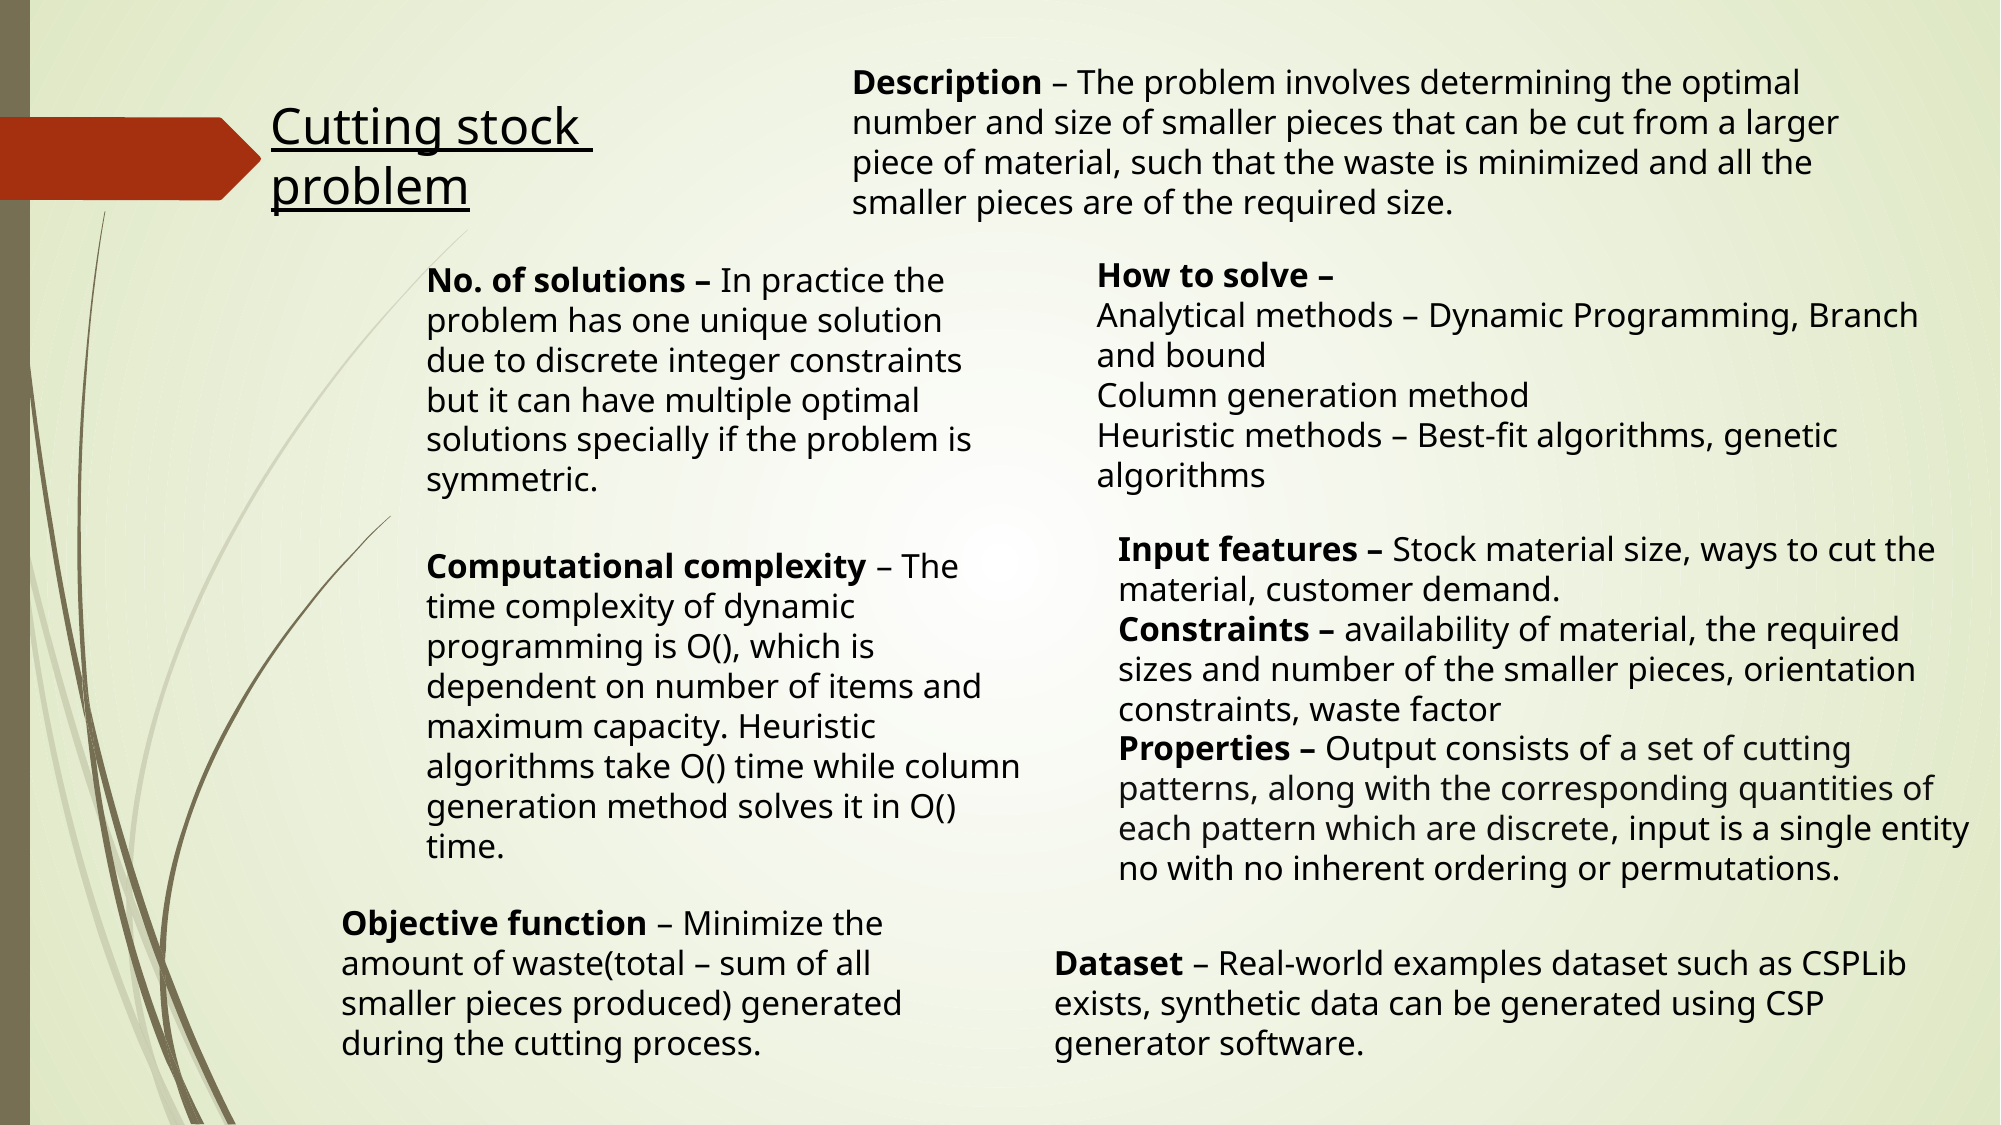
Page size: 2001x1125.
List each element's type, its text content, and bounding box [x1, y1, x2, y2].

text_box Computational complexity – The time complexity of dynamic programming is O(), which is dependent on number of items and maximum capacity. Heuristic algorithms take O() time while column generation method solves it in O() time. [411, 537, 1043, 877]
text_box No. of solutions – In practice the problem has one unique solution due to discrete integer constraints but it can have multiple optimal solutions specially if the problem is symmetric. [411, 251, 1000, 509]
text_box Cutting stock problem [255, 87, 836, 224]
text_box Input features – Stock material size, ways to cut the material, customer demand. Constraints – availability of material, the required sizes and number of the smaller pieces, orientation constraints, waste factor Properties – Output consists of a set of cutting patterns, along with the corresponding quantities of each pattern which are discrete, input is a single entity no with no inherent ordering or permutations. [1103, 520, 2000, 900]
text_box Objective function – Minimize the amount of waste(total – sum of all smaller pieces produced) generated during the cutting process. [325, 894, 958, 1072]
text_box How to solve – Analytical methods – Dynamic Programming, Branch and bound Column generation method Heuristic methods – Best-fit algorithms, genetic algorithms [1081, 246, 1941, 505]
text_box Dataset – Real-world examples dataset such as CSPLib exists, synthetic data can be generated using CSP generator software. [1038, 935, 1984, 1072]
text_box Description – The problem involves determining the optimal number and size of smaller pieces that can be cut from a larger piece of material, such that the waste is minimized and all the smaller pieces are of the required size. [836, 53, 1930, 231]
